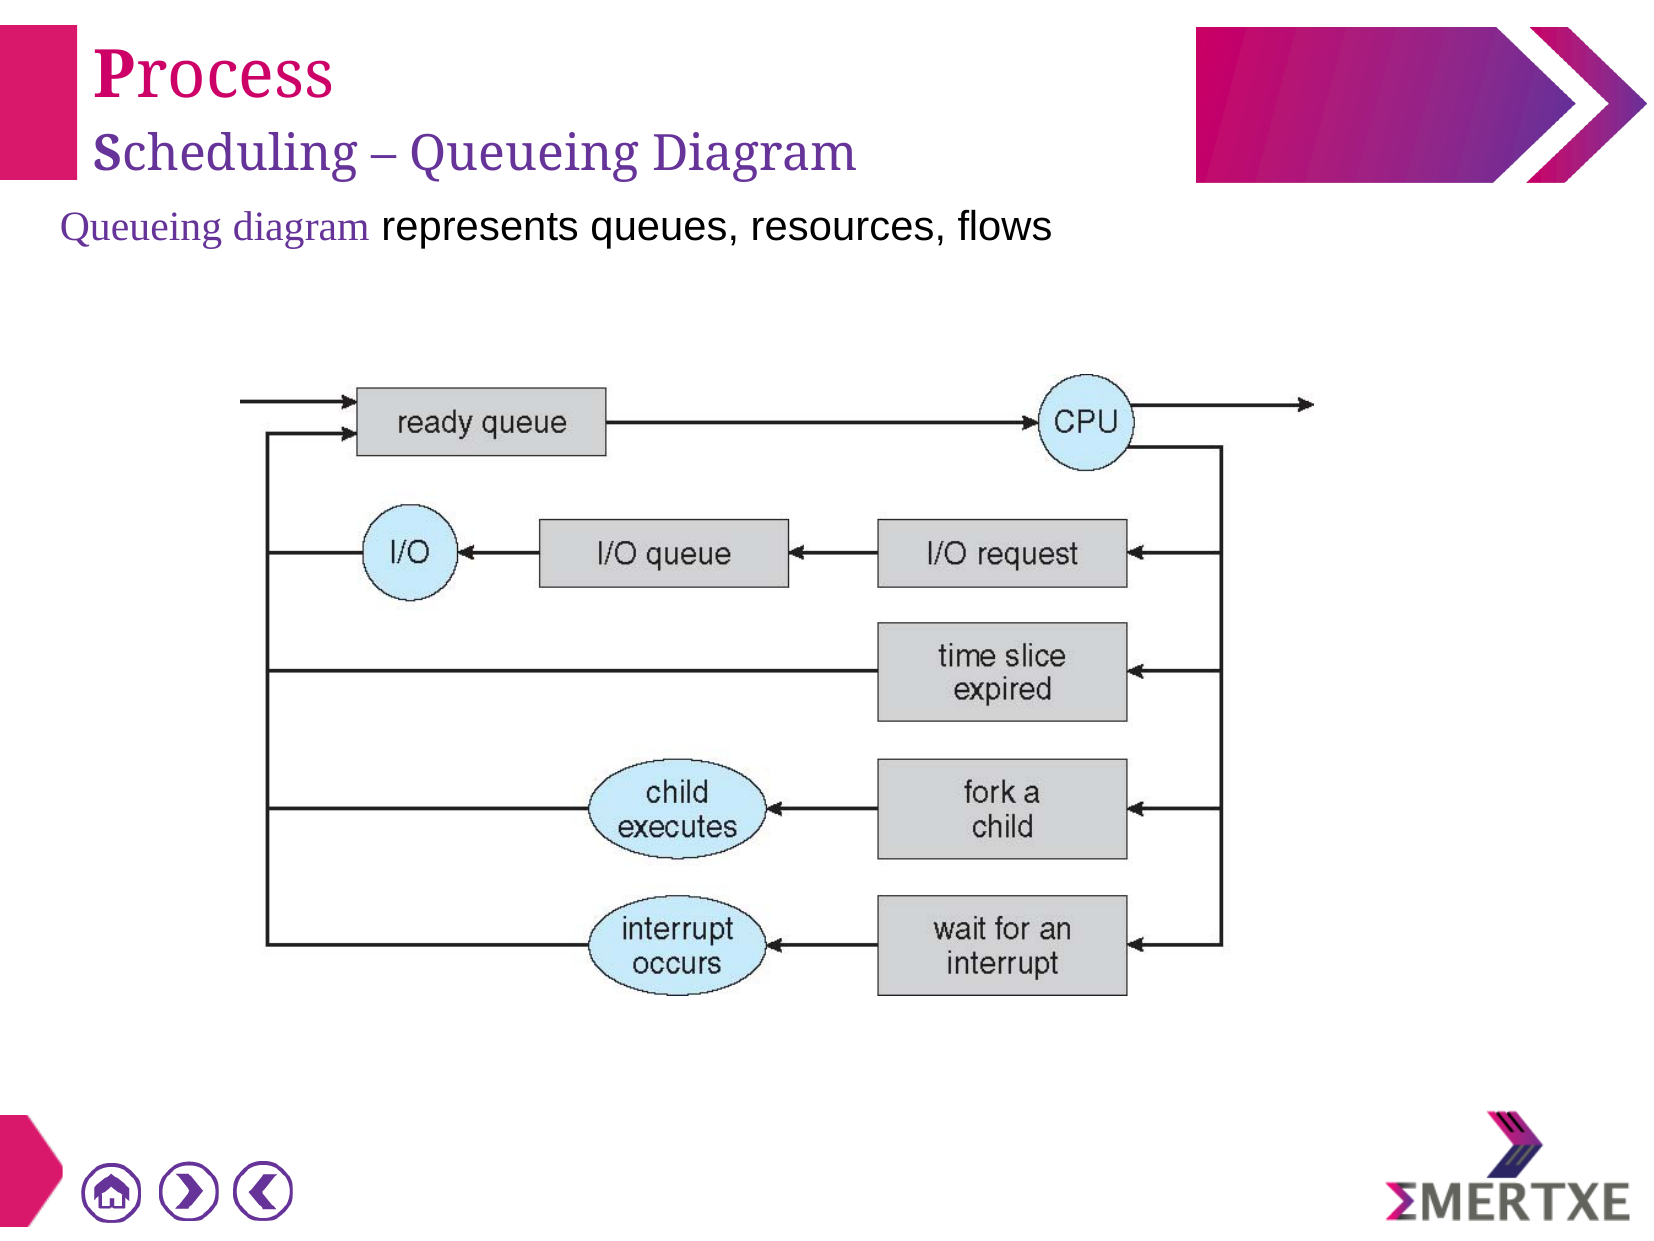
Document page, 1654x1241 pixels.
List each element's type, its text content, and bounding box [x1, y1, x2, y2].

picture [233, 1161, 293, 1221]
picture [159, 1161, 219, 1221]
picture [1571, 27, 1647, 183]
title Process Scheduling – Queueing Diagram [93, 2, 1571, 195]
text_box Queueing diagram represents queues, resources, flows [45, 195, 1591, 1096]
picture [240, 374, 1314, 996]
picture [1385, 1107, 1631, 1221]
picture [81, 1163, 141, 1223]
